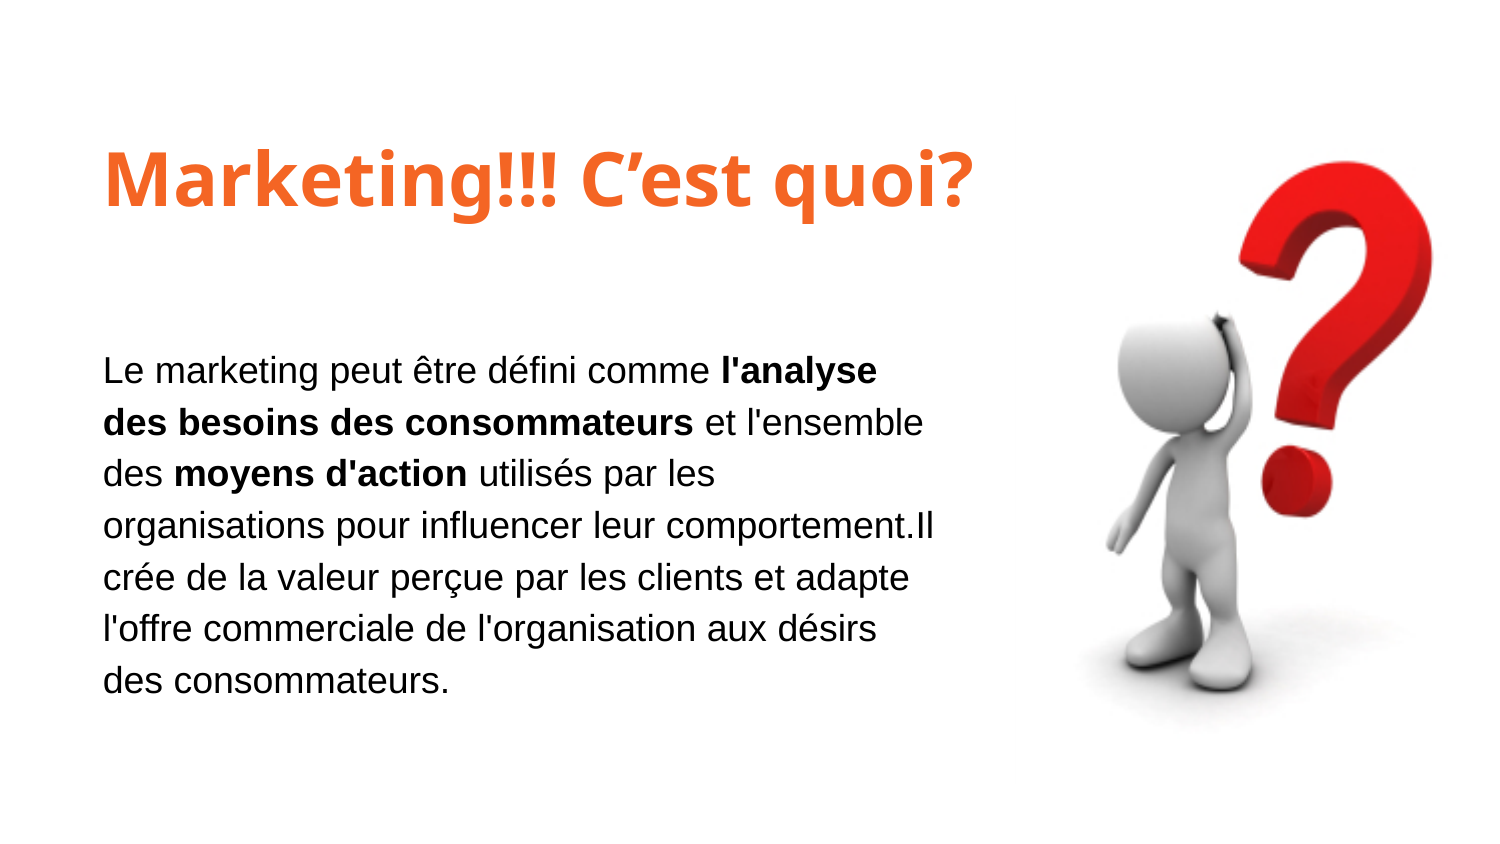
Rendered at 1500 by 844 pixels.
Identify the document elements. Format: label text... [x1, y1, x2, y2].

title Marketing!!! C’est quoi? [87, 116, 1014, 243]
title Le marketing peut être défini comme l'analyse des besoins des consommateurs et l'ensemble des moyens d'action utilisés par les organisations pour influencer leur comportement.Il crée de la valeur perçue par les clients et adapte l'offre commerciale de l'organisation aux désirs des consommateurs. [87, 260, 955, 755]
picture [1014, 95, 1472, 784]
